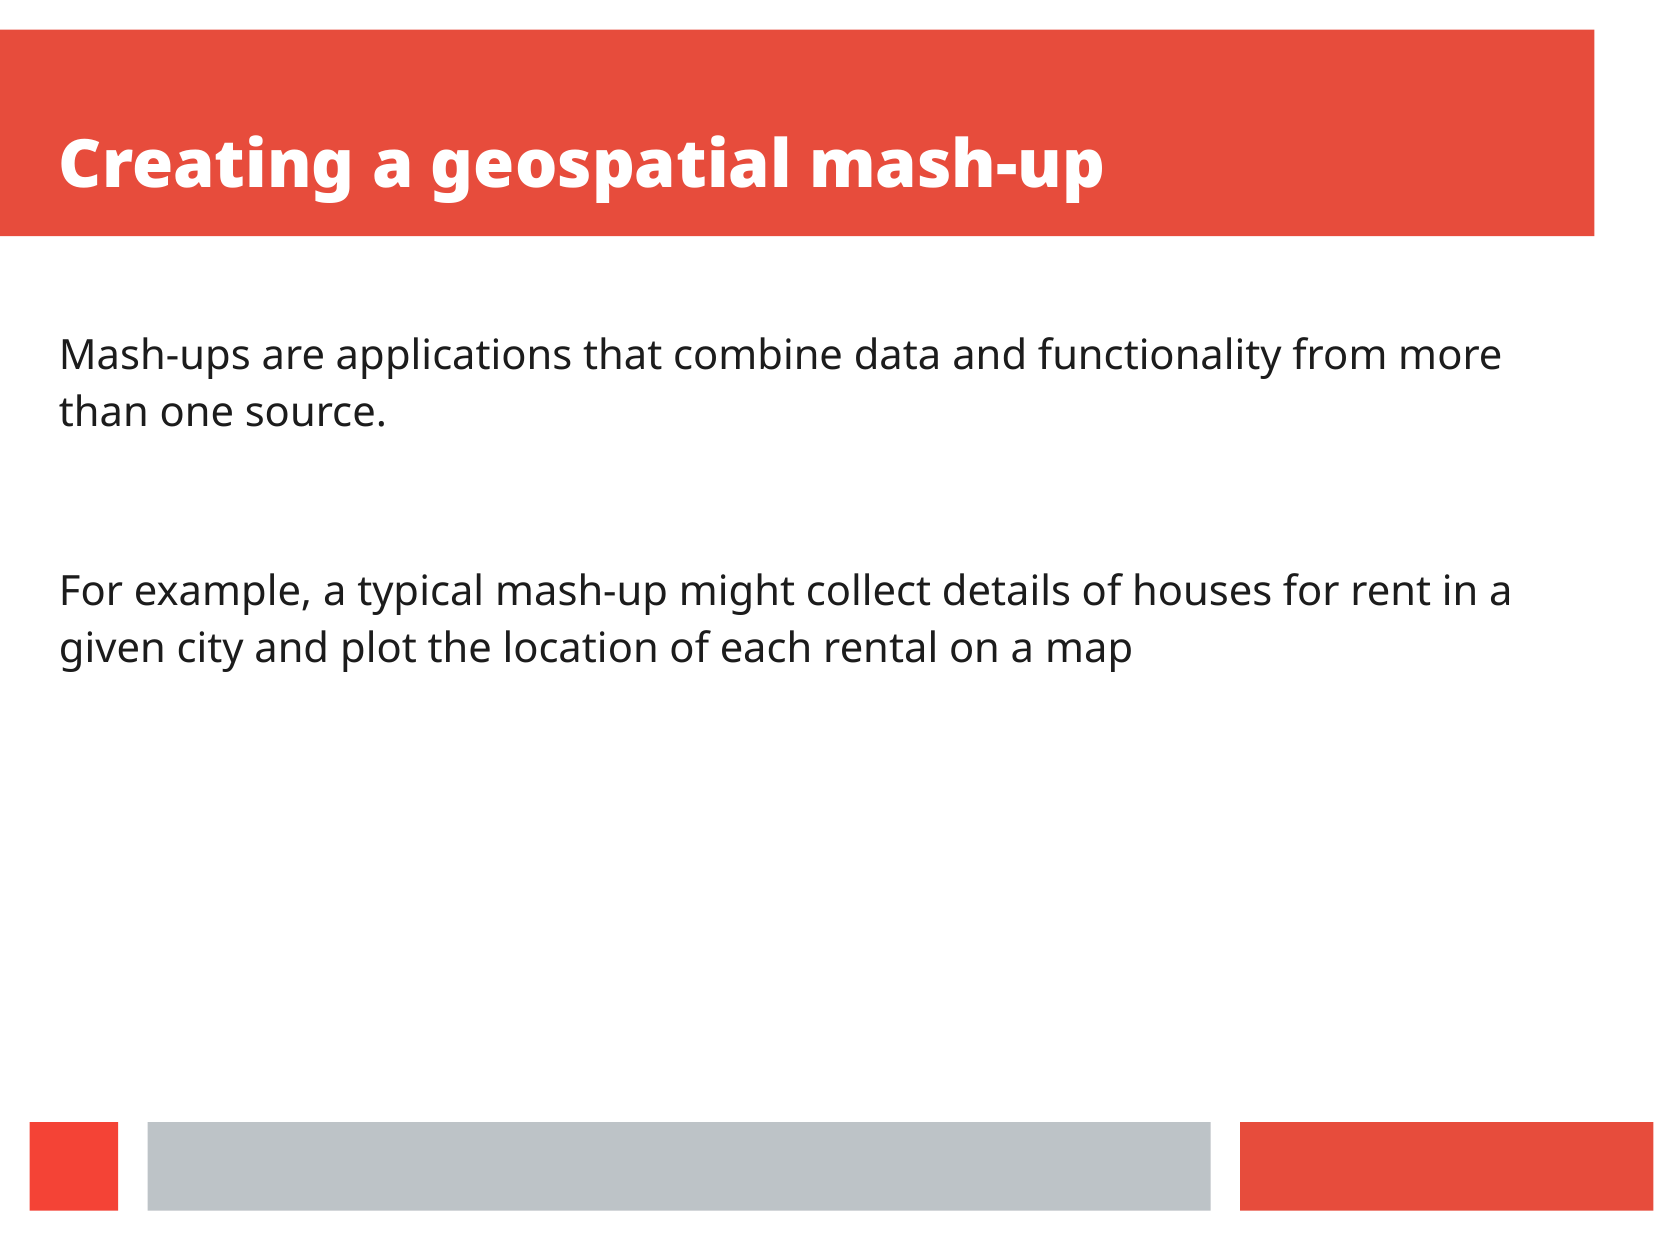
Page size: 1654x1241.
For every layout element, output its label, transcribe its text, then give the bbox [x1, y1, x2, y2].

list Mash-ups are applications that combine data and functionality from more than one source. For example, a typical mash-up might collect details of houses for rent in a given city and plot the location of each rental on a map [59, 324, 1565, 1093]
title Creating a geospatial mash-up [59, 59, 1595, 207]
